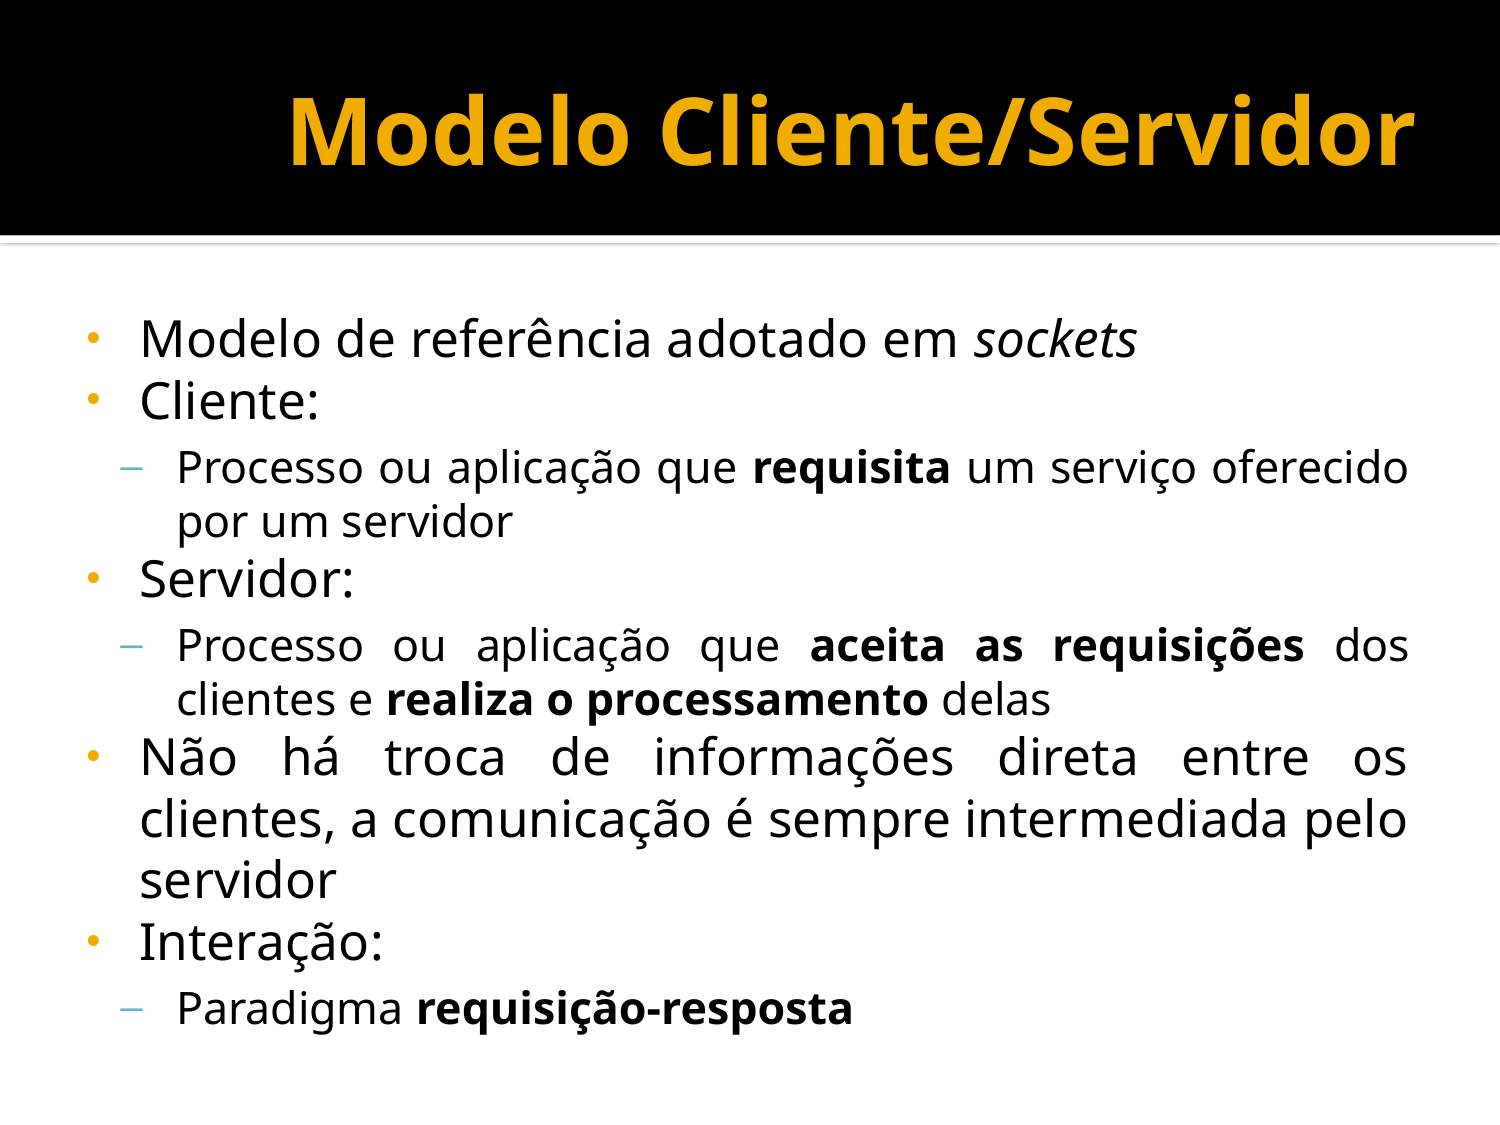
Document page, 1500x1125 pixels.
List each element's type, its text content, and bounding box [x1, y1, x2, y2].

title Modelo Cliente/Servidor [75, 25, 1425, 231]
list Modelo de referência adotado em sockets Cliente: Processo ou aplicação que requisita um serviço oferecido por um servidor Servidor: Processo ou aplicação que aceita as requisições dos clientes e realiza o processamento delas Não há troca de informações direta entre os clientes, a comunicação é sempre intermediada pelo servidor Interação: Paradigma requisição-resposta [75, 291, 1425, 1050]
